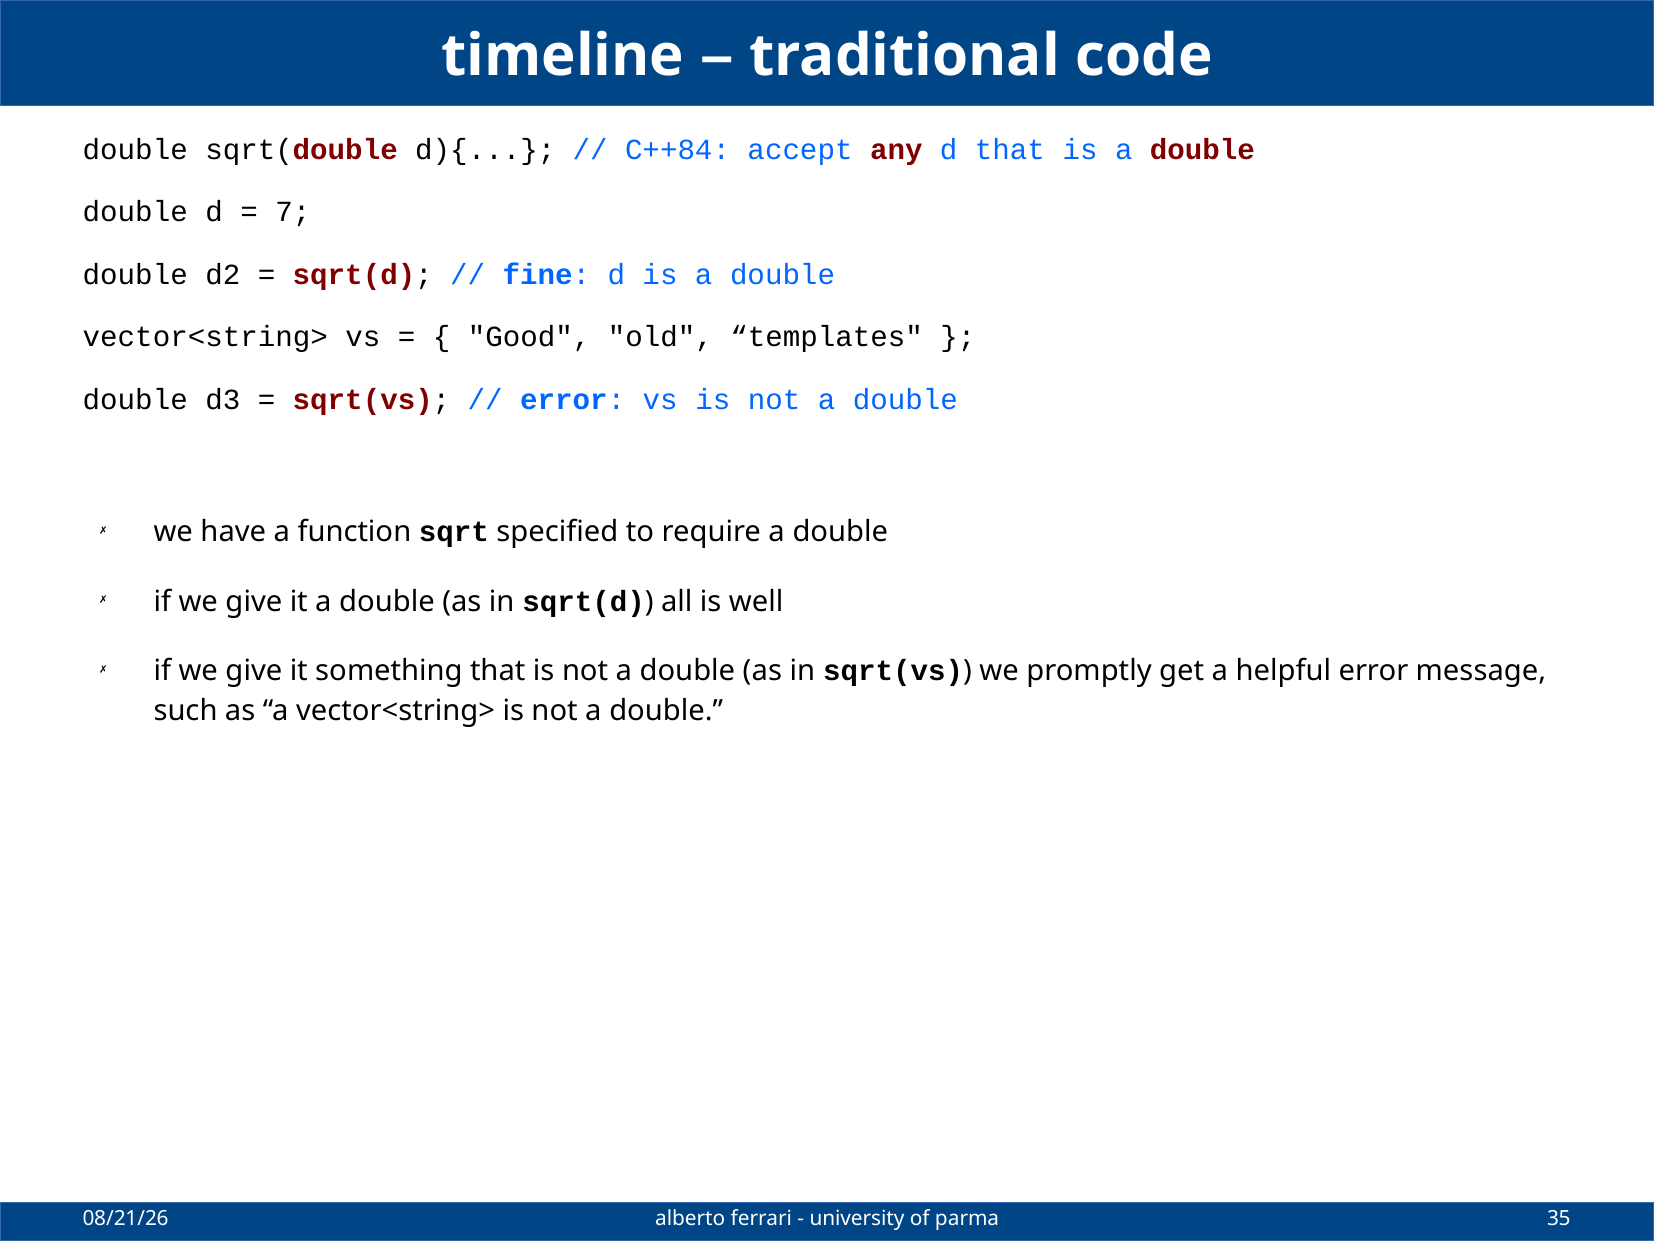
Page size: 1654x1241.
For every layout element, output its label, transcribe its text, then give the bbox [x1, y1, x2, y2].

title timeline – traditional code [0, 0, 1654, 106]
list double sqrt(double d){...}; // C++84: accept any d that is a double double d = 7; double d2 = sqrt(d); // fine: d is a double vector<string> vs = { "Good", "old", “templates" }; double d3 = sqrt(vs); // error: vs is not a double we have a function sqrt specified to require a double if we give it a double (as in sqrt(d)) all is well if we give it something that is not a double (as in sqrt(vs)) we promptly get a helpful error message, such as “a vector<string> is not a double.” [82, 135, 1571, 1156]
